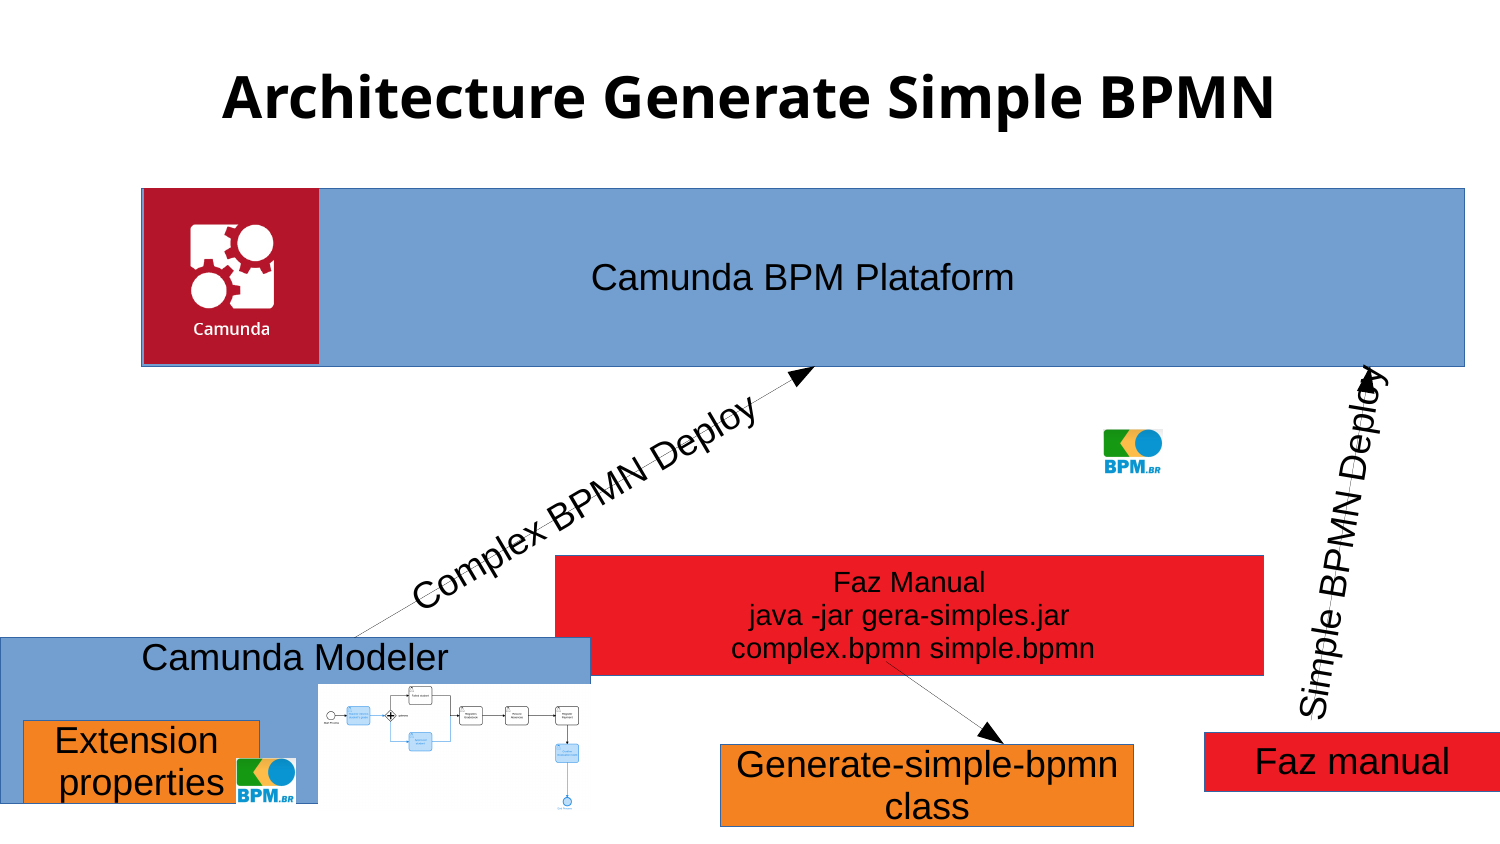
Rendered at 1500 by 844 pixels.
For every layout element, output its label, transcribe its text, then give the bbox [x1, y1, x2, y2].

text_box Camunda Modeler [0, 637, 591, 804]
text_box Architecture Generate Simple BPMN [0, 45, 1500, 146]
text_box Camunda BPM Plataform [141, 188, 1465, 367]
picture [144, 188, 319, 364]
picture [1103, 429, 1163, 475]
text_box Faz Manual java -jar gera-simples.jar complex.bpmn simple.bpmn [555, 555, 1264, 676]
text_box Extension properties [23, 720, 260, 804]
picture [236, 758, 296, 804]
text_box Faz manual [1204, 732, 1500, 792]
picture [318, 684, 591, 811]
text_box Generate-simple-bpmn class [720, 744, 1134, 827]
